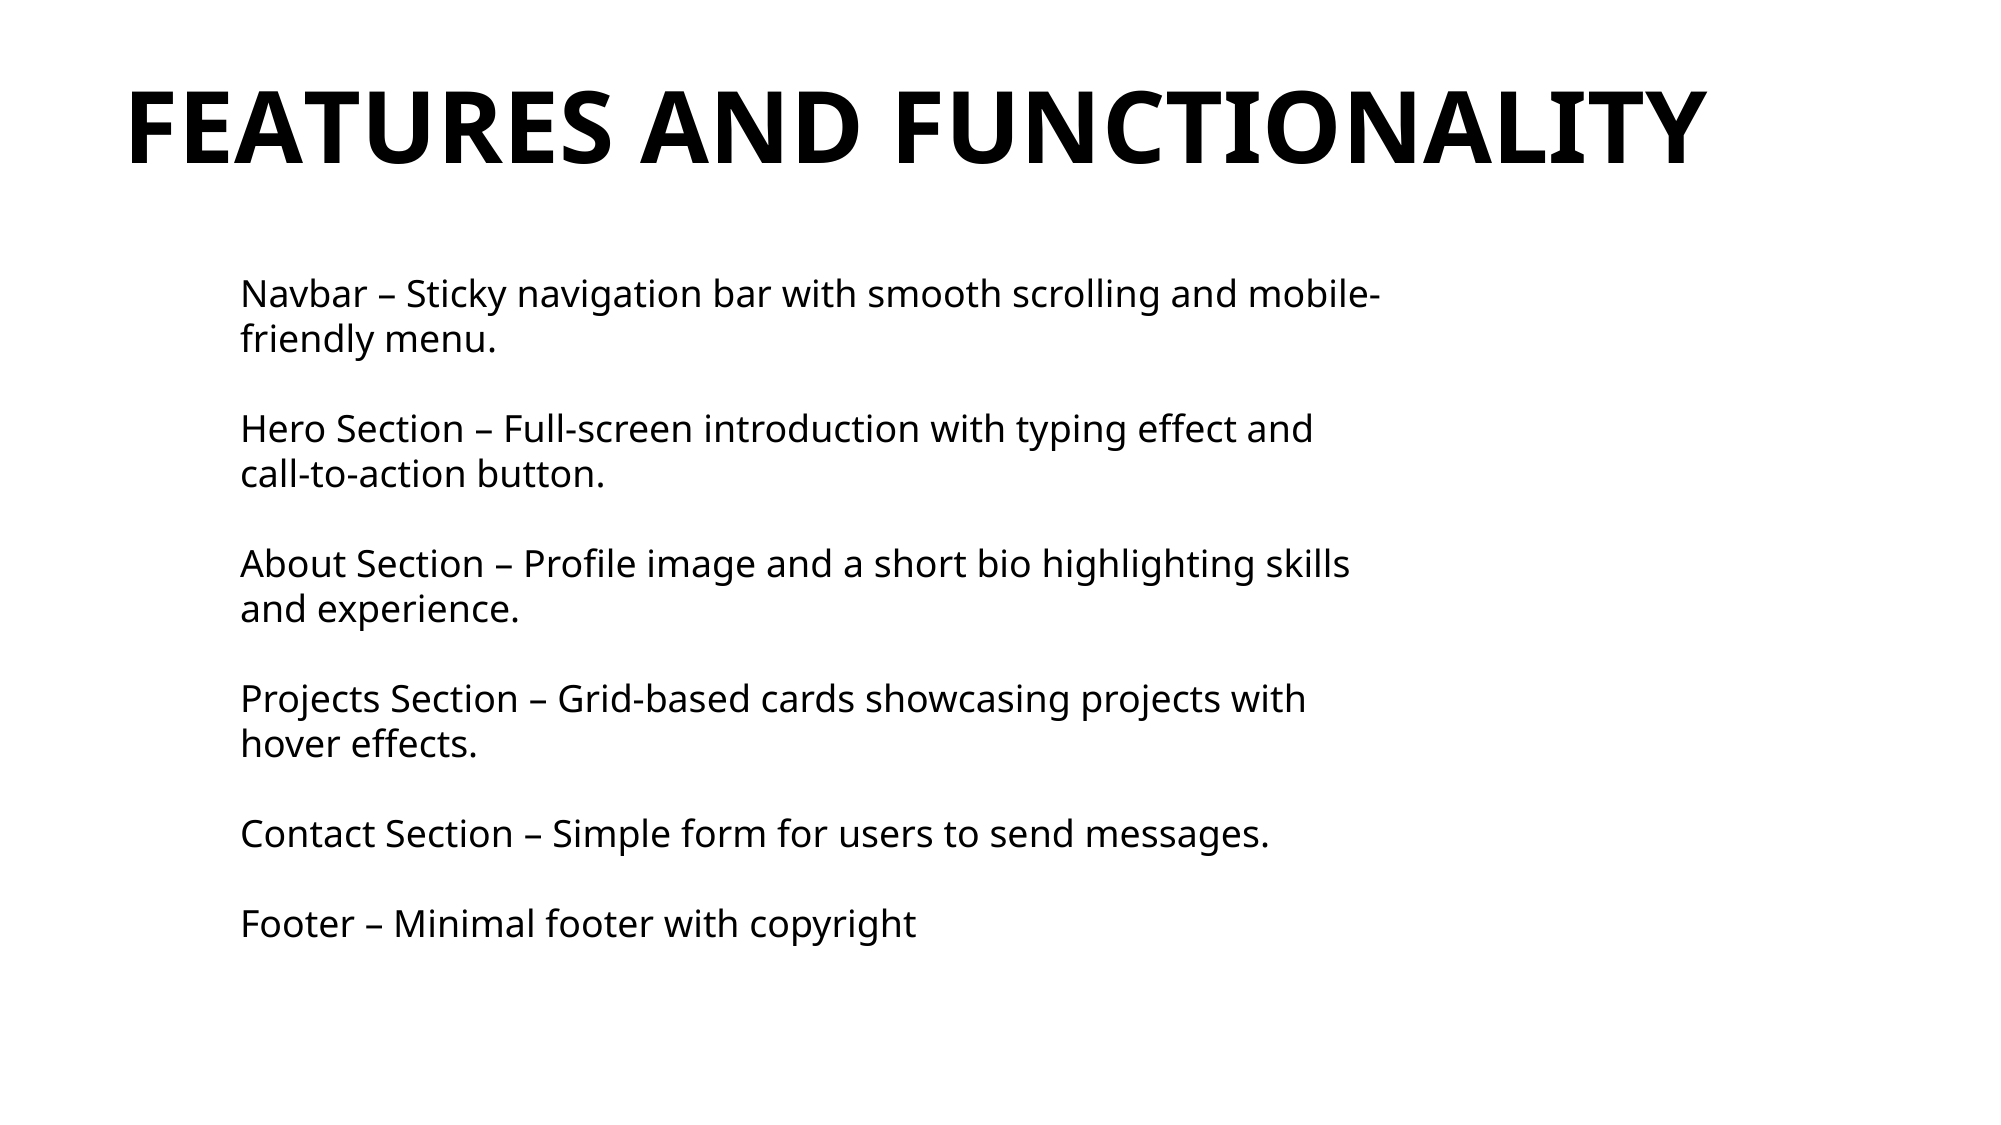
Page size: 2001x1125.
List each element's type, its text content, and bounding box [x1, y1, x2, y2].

text_box Navbar – Sticky navigation bar with smooth scrolling and mobile-friendly menu. Hero Section – Full-screen introduction with typing effect and call-to-action button. About Section – Profile image and a short bio highlighting skills and experience. Projects Section – Grid-based cards showcasing projects with hover effects. Contact Section – Simple form for users to send messages. Footer – Minimal footer with copyright [225, 262, 1403, 1050]
title FEATURES AND FUNCTIONALITY [123, 63, 1877, 188]
